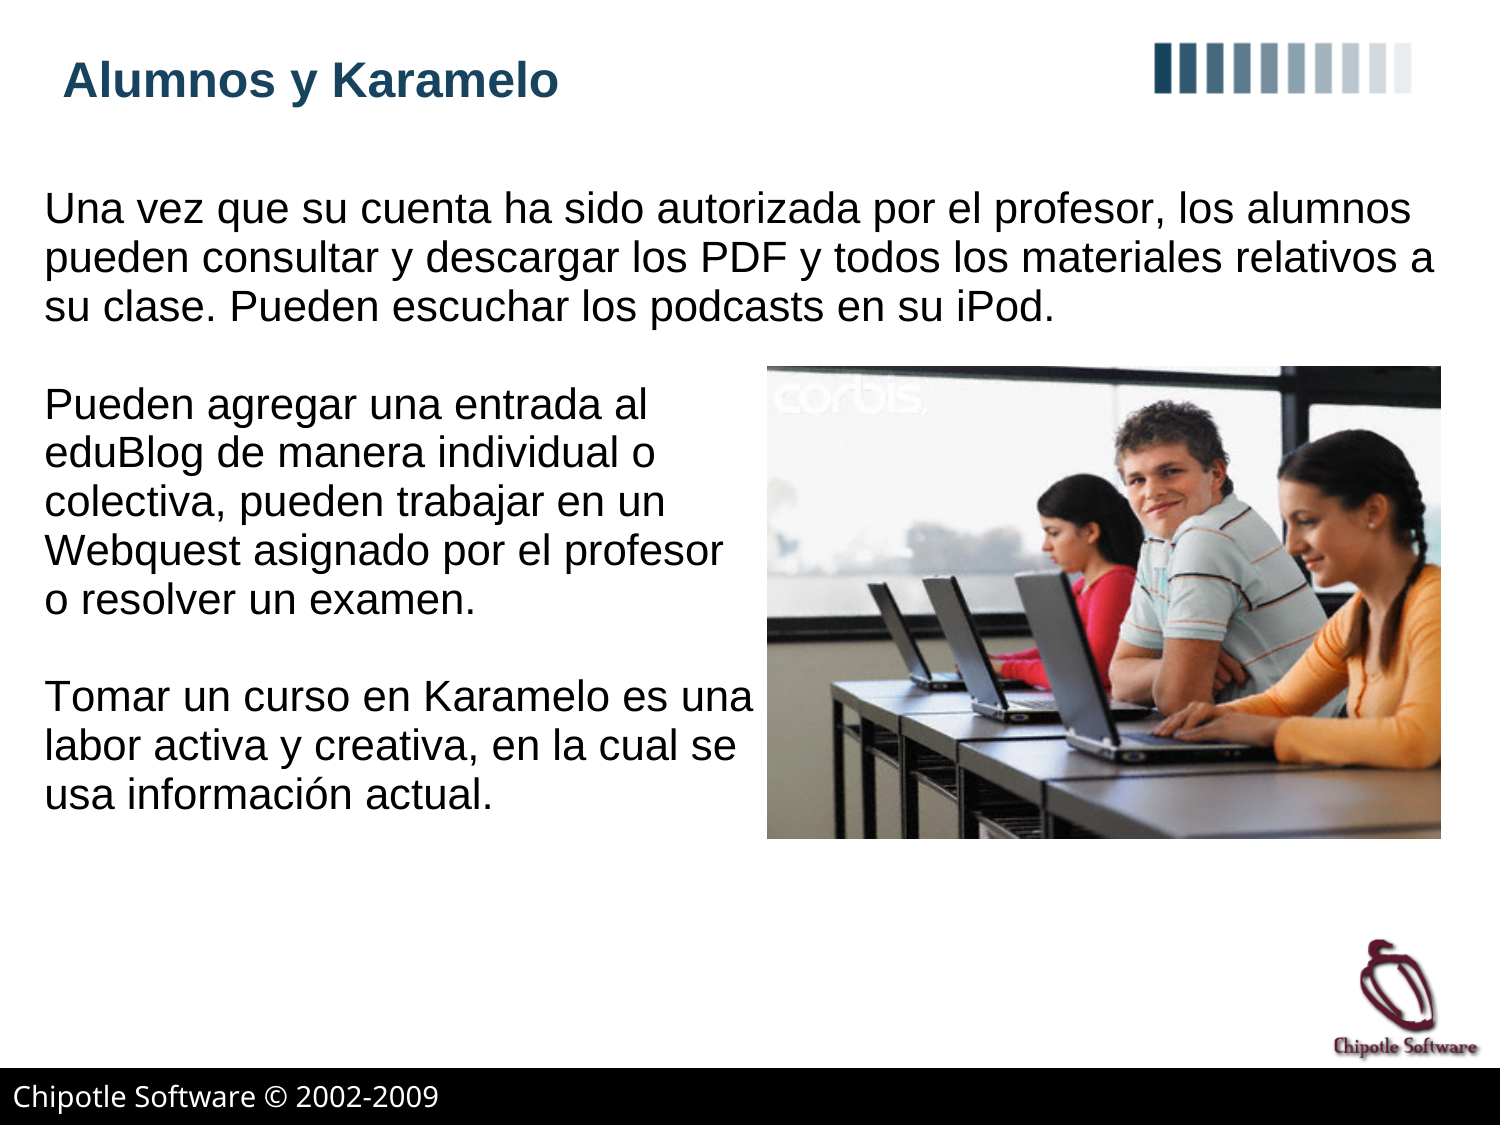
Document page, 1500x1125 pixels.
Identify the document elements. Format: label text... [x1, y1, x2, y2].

picture [1316, 927, 1493, 1075]
picture [767, 366, 1441, 839]
text_box Una vez que su cuenta ha sido autorizada por el profesor, los alumnos pueden consultar y descargar los PDF y todos los materiales relativos a su clase. Pueden escuchar los podcasts en su iPod. Pueden agregar una entrada al eduBlog de manera individual o colectiva, pueden trabajar en un Webquest asignado por el profesor o resolver un examen. Tomar un curso en Karamelo es una labor activa y creativa, en la cual se usa información actual. [29, 177, 1483, 827]
title Alumnos y Karamelo [47, 43, 703, 119]
picture [1126, 29, 1447, 117]
